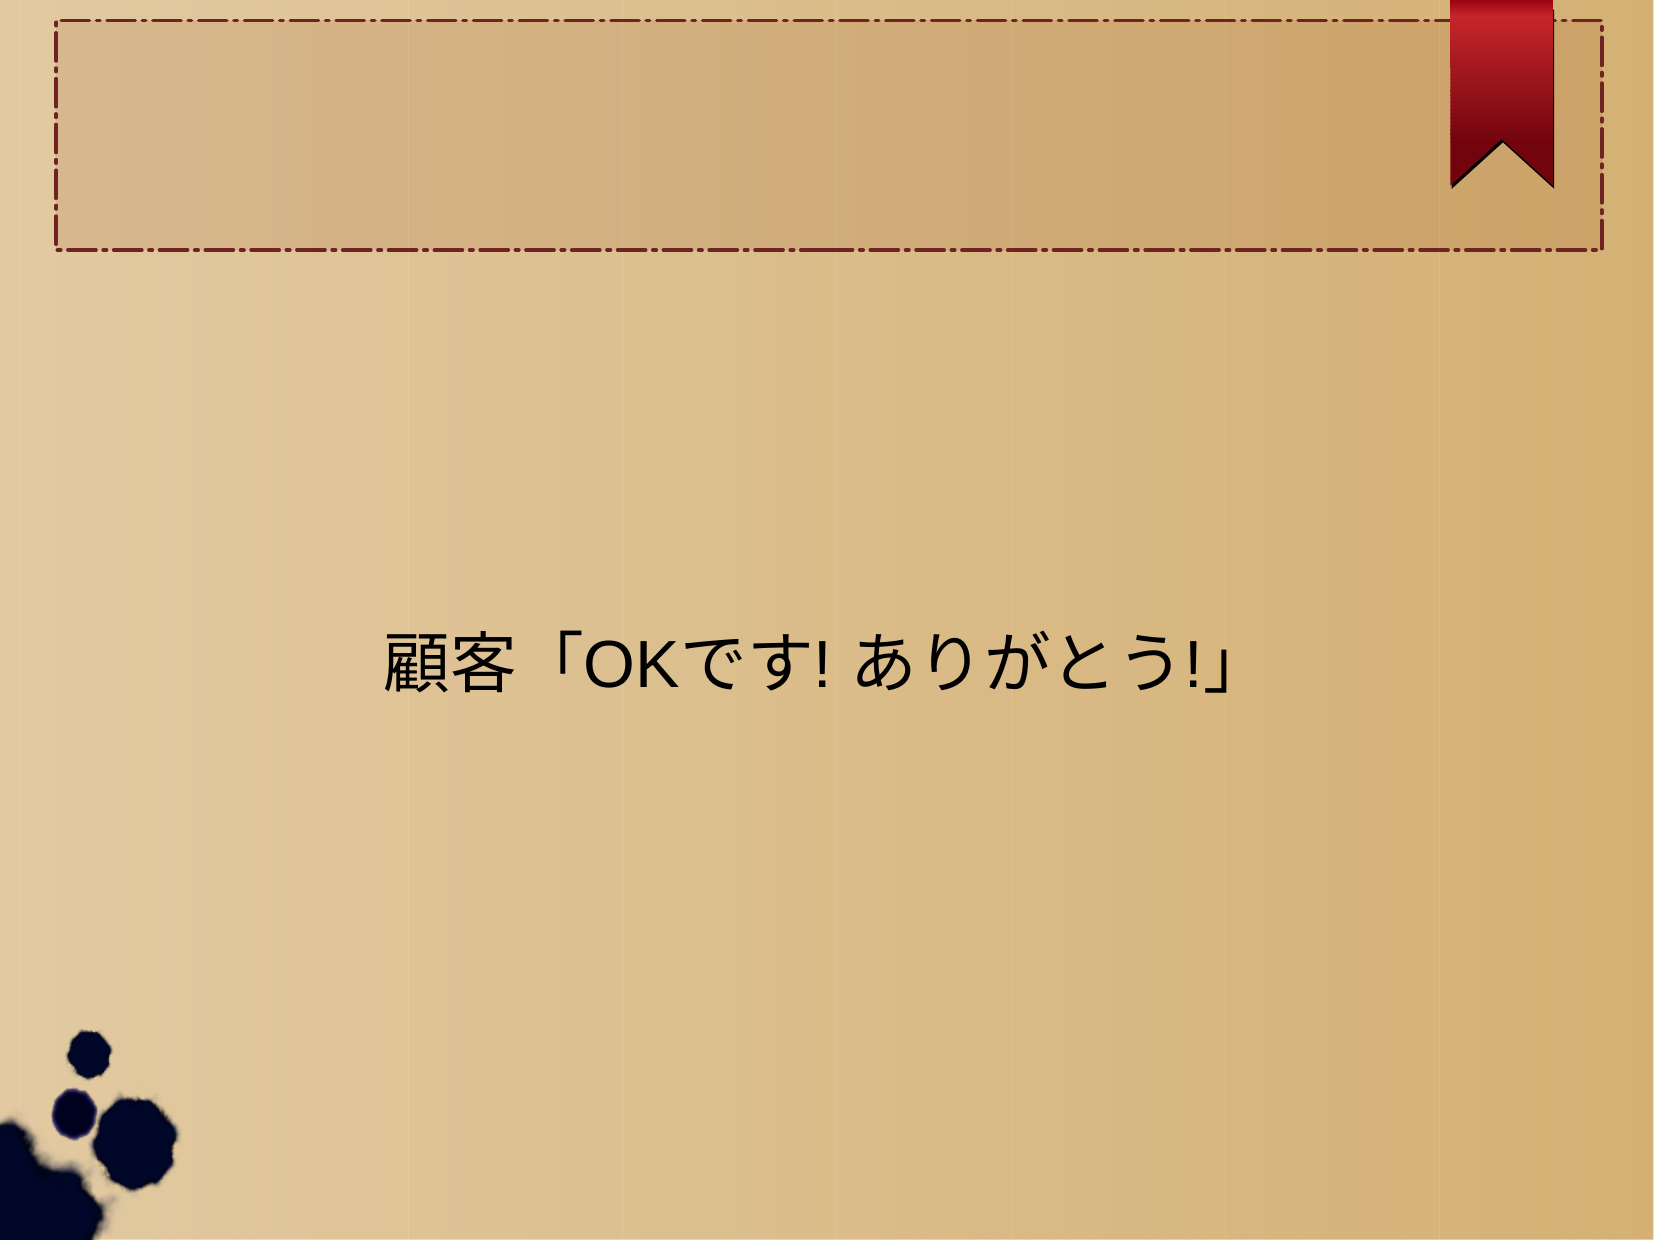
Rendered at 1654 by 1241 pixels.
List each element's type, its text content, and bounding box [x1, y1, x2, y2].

subtitle 顧客「OKです! ありがとう!」 [82, 299, 1571, 1019]
